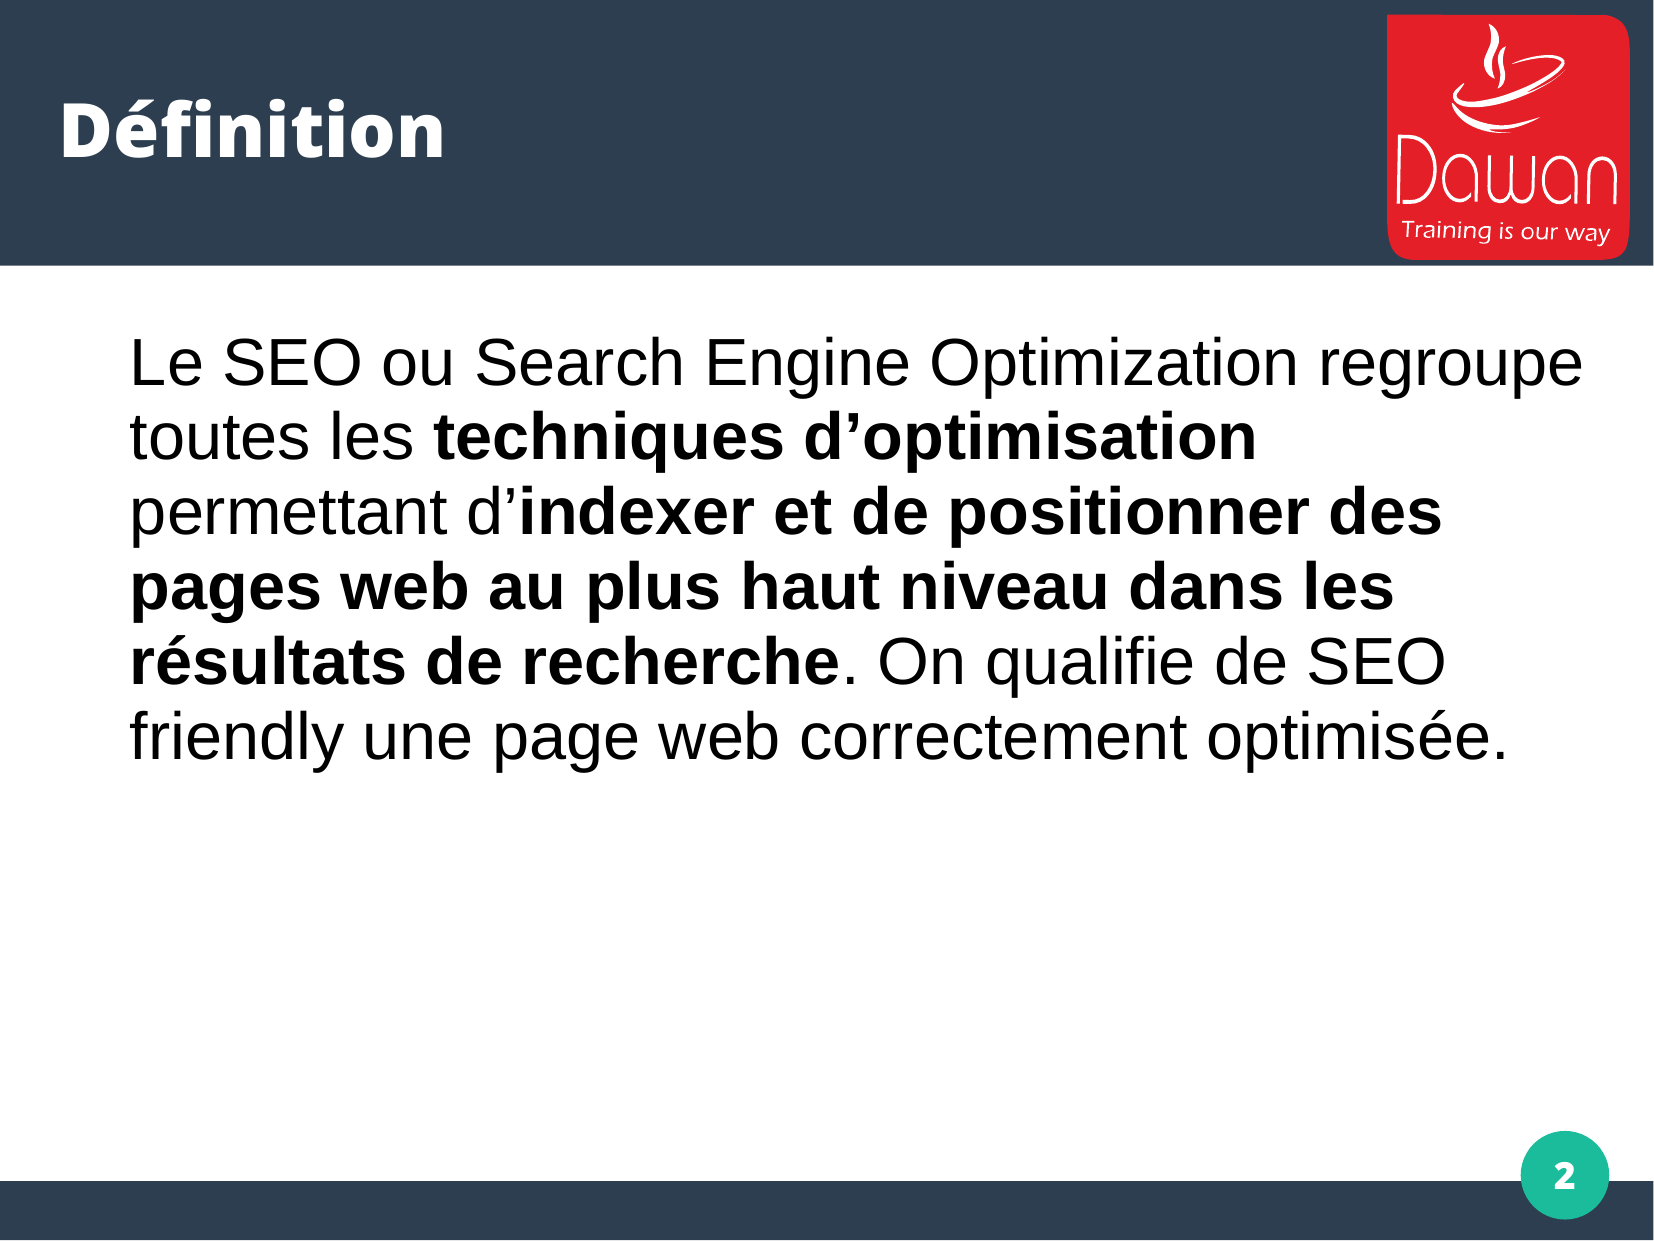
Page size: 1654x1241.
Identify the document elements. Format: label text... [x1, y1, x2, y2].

title Définition [59, 49, 1387, 207]
picture [1387, 14, 1630, 260]
list Le SEO ou Search Engine Optimization regroupe toutes les techniques d’optimisation permettant d’indexer et de positionner des pages web au plus haut niveau dans les résultats de recherche. On qualifie de SEO friendly une page web correctement optimisée. [59, 324, 1595, 1152]
